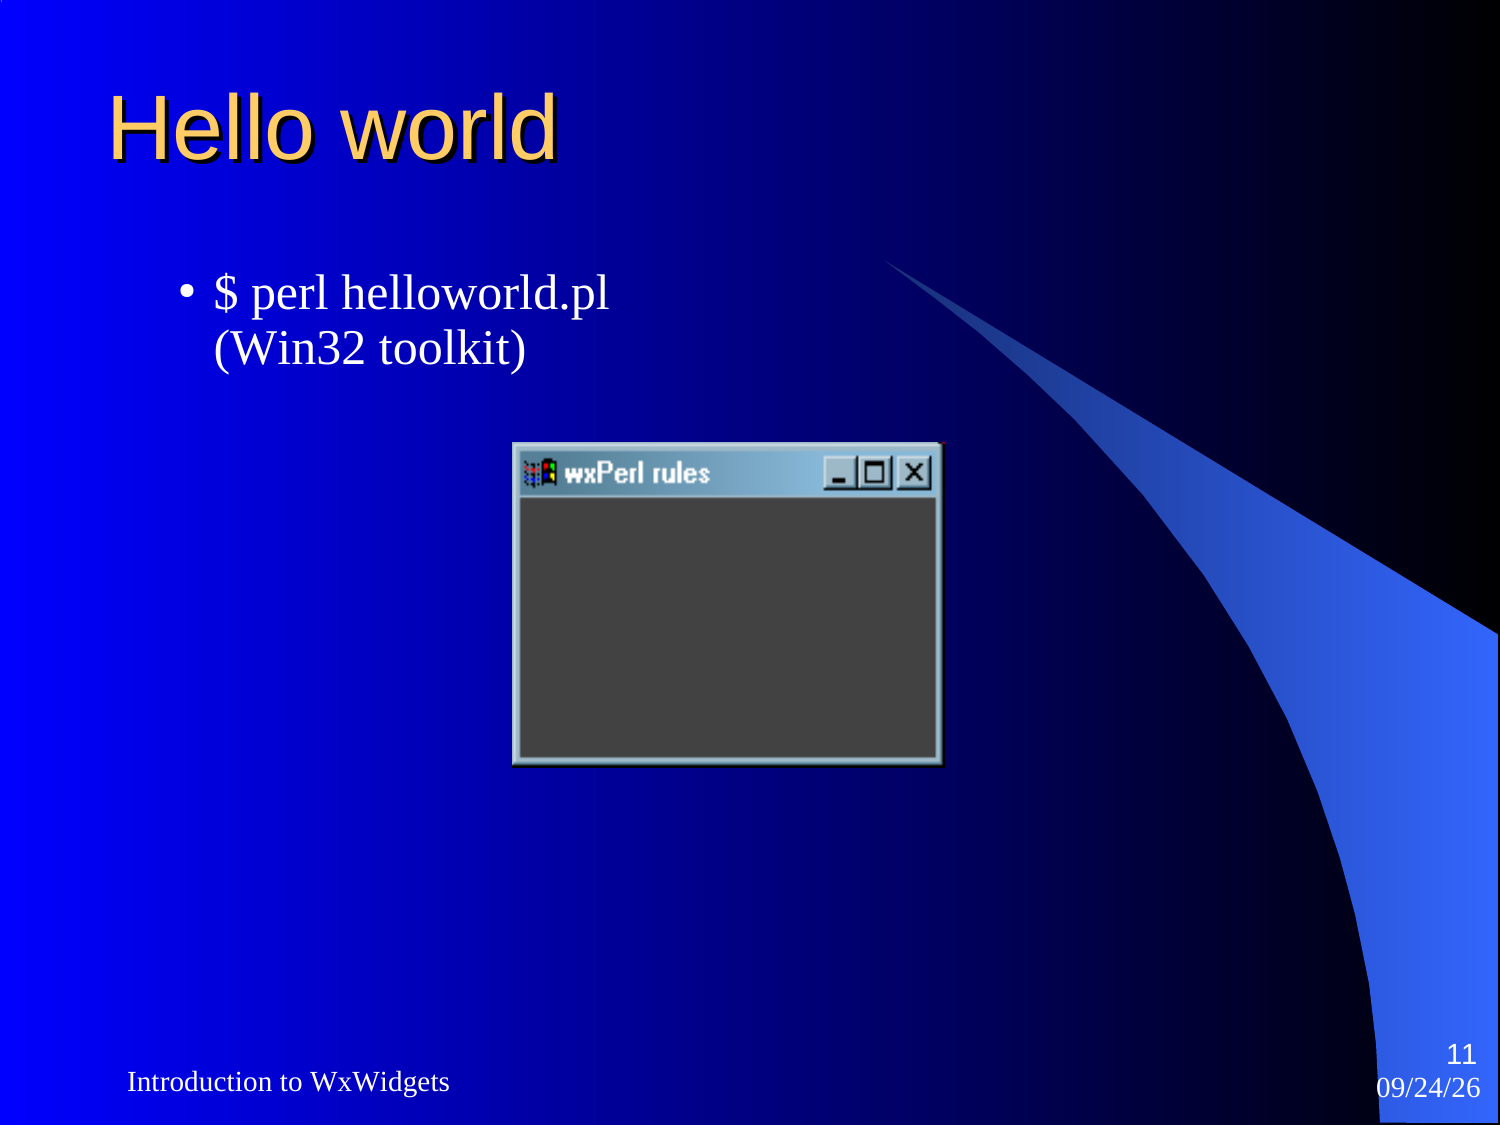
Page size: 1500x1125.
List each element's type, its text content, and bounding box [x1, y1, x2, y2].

picture [512, 442, 945, 768]
title Hello world [91, 48, 1418, 207]
list $ perl helloworld.pl (Win32 toolkit) [112, 147, 1388, 1034]
